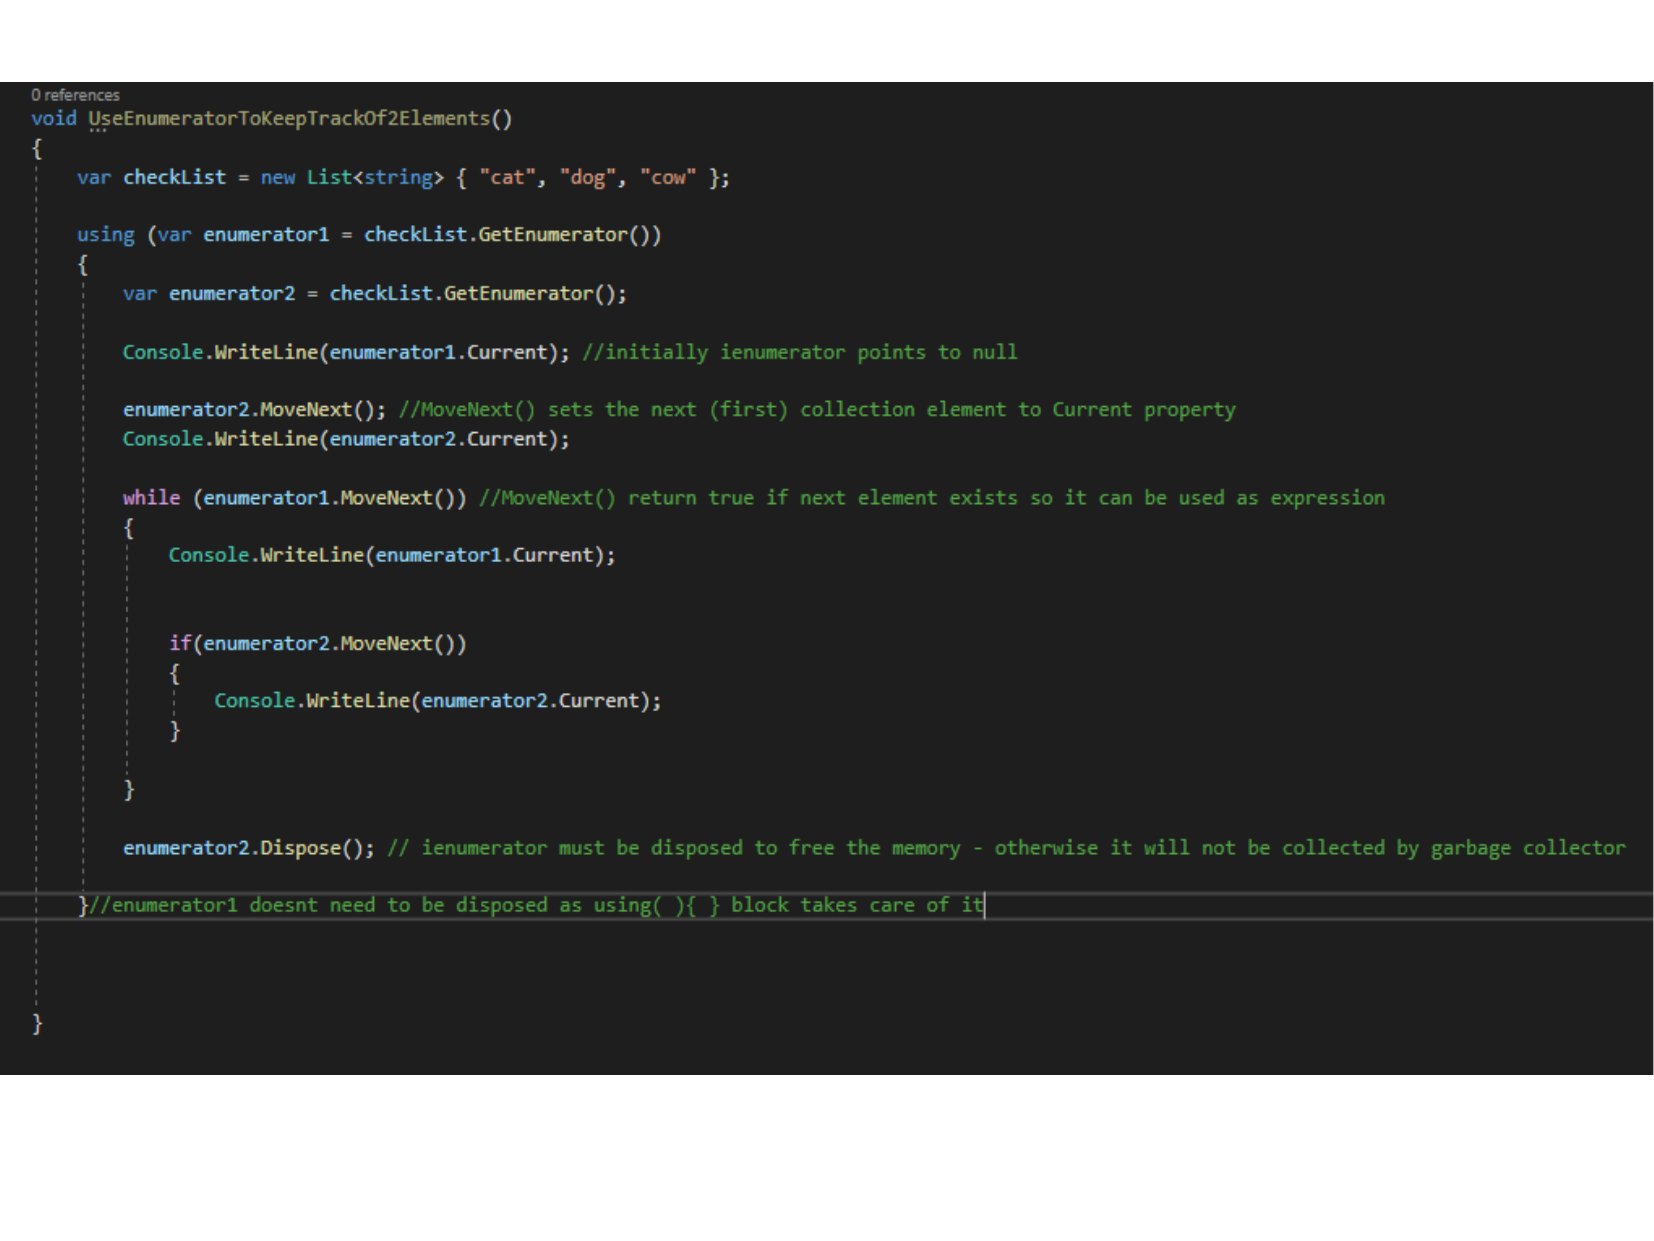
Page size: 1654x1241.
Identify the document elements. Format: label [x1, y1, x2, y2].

picture [0, 82, 1654, 1075]
